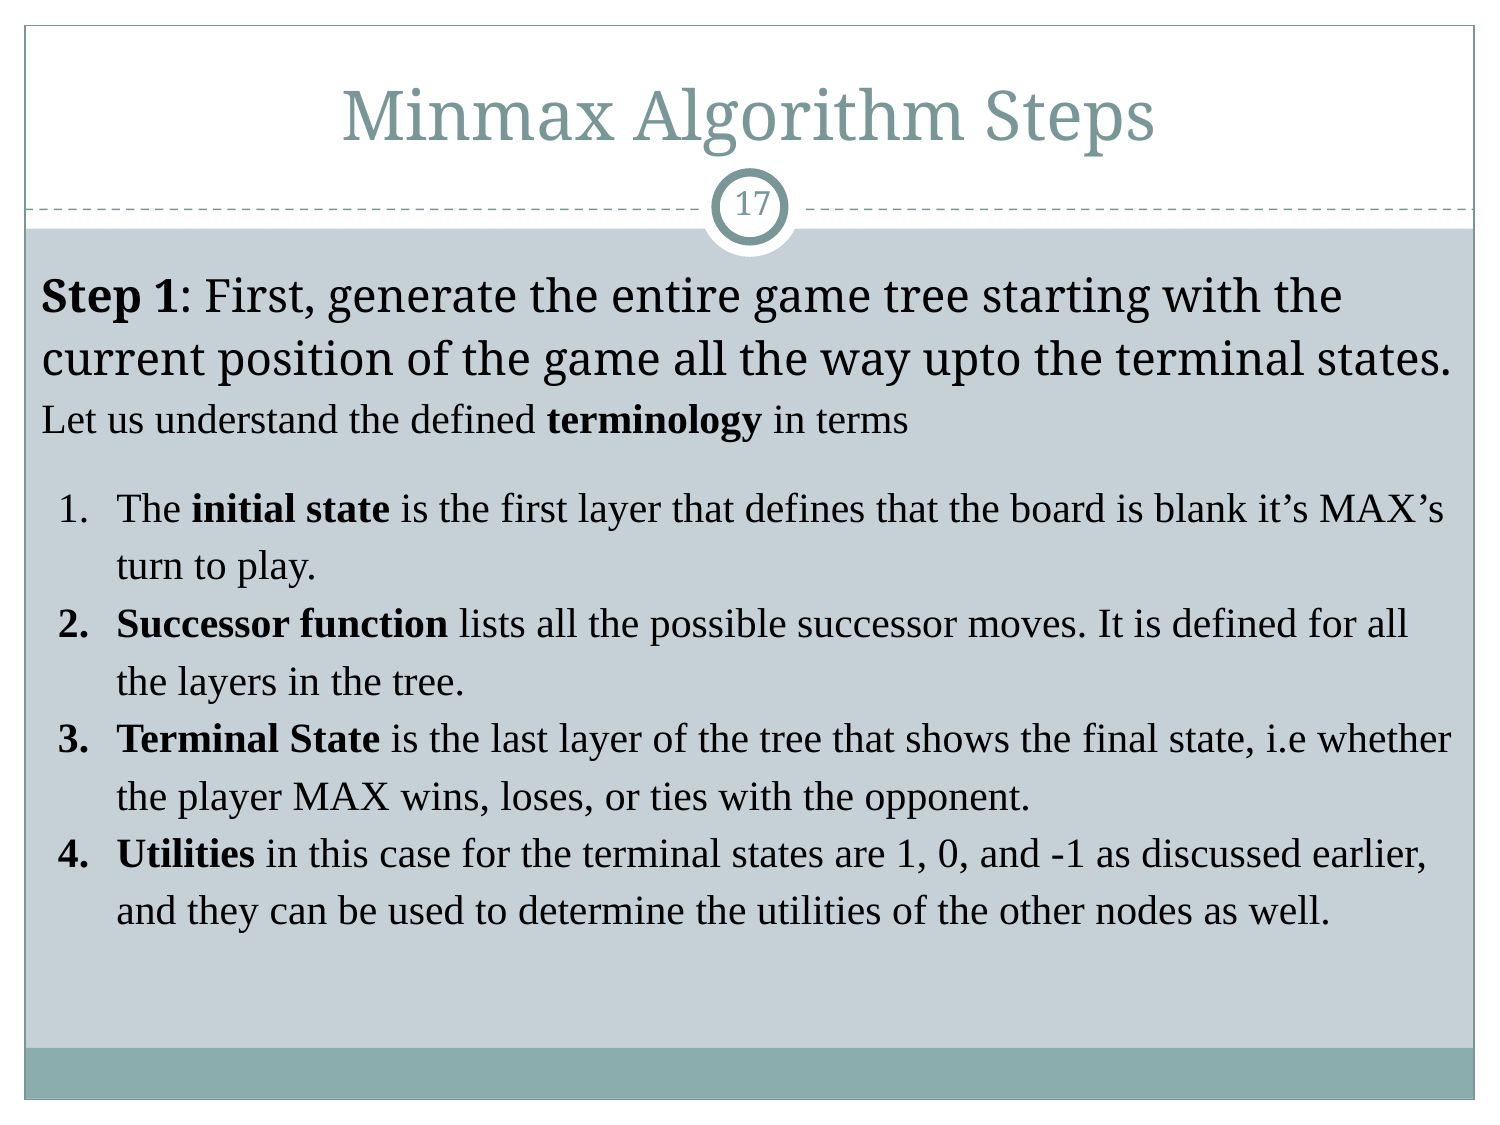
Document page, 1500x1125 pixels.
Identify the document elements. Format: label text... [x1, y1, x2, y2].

title Minmax Algorithm Steps [49, 37, 1450, 162]
list Step 1: First, generate the entire game tree starting with the current position of the game all the way upto the terminal states. Let us understand the defined terminology in terms The initial state is the first layer that defines that the board is blank it’s MAX’s turn to play. Successor function lists all the possible successor moves. It is defined for all the layers in the tree. Terminal State is the last layer of the tree that shows the final state, i.e whether the player MAX wins, loses, or ties with the opponent. Utilities in this case for the terminal states are 1, 0, and -1 as discussed earlier, and they can be used to determine the utilities of the other nodes as well. [26, 250, 1474, 1089]
slide_number <number> [715, 168, 791, 241]
